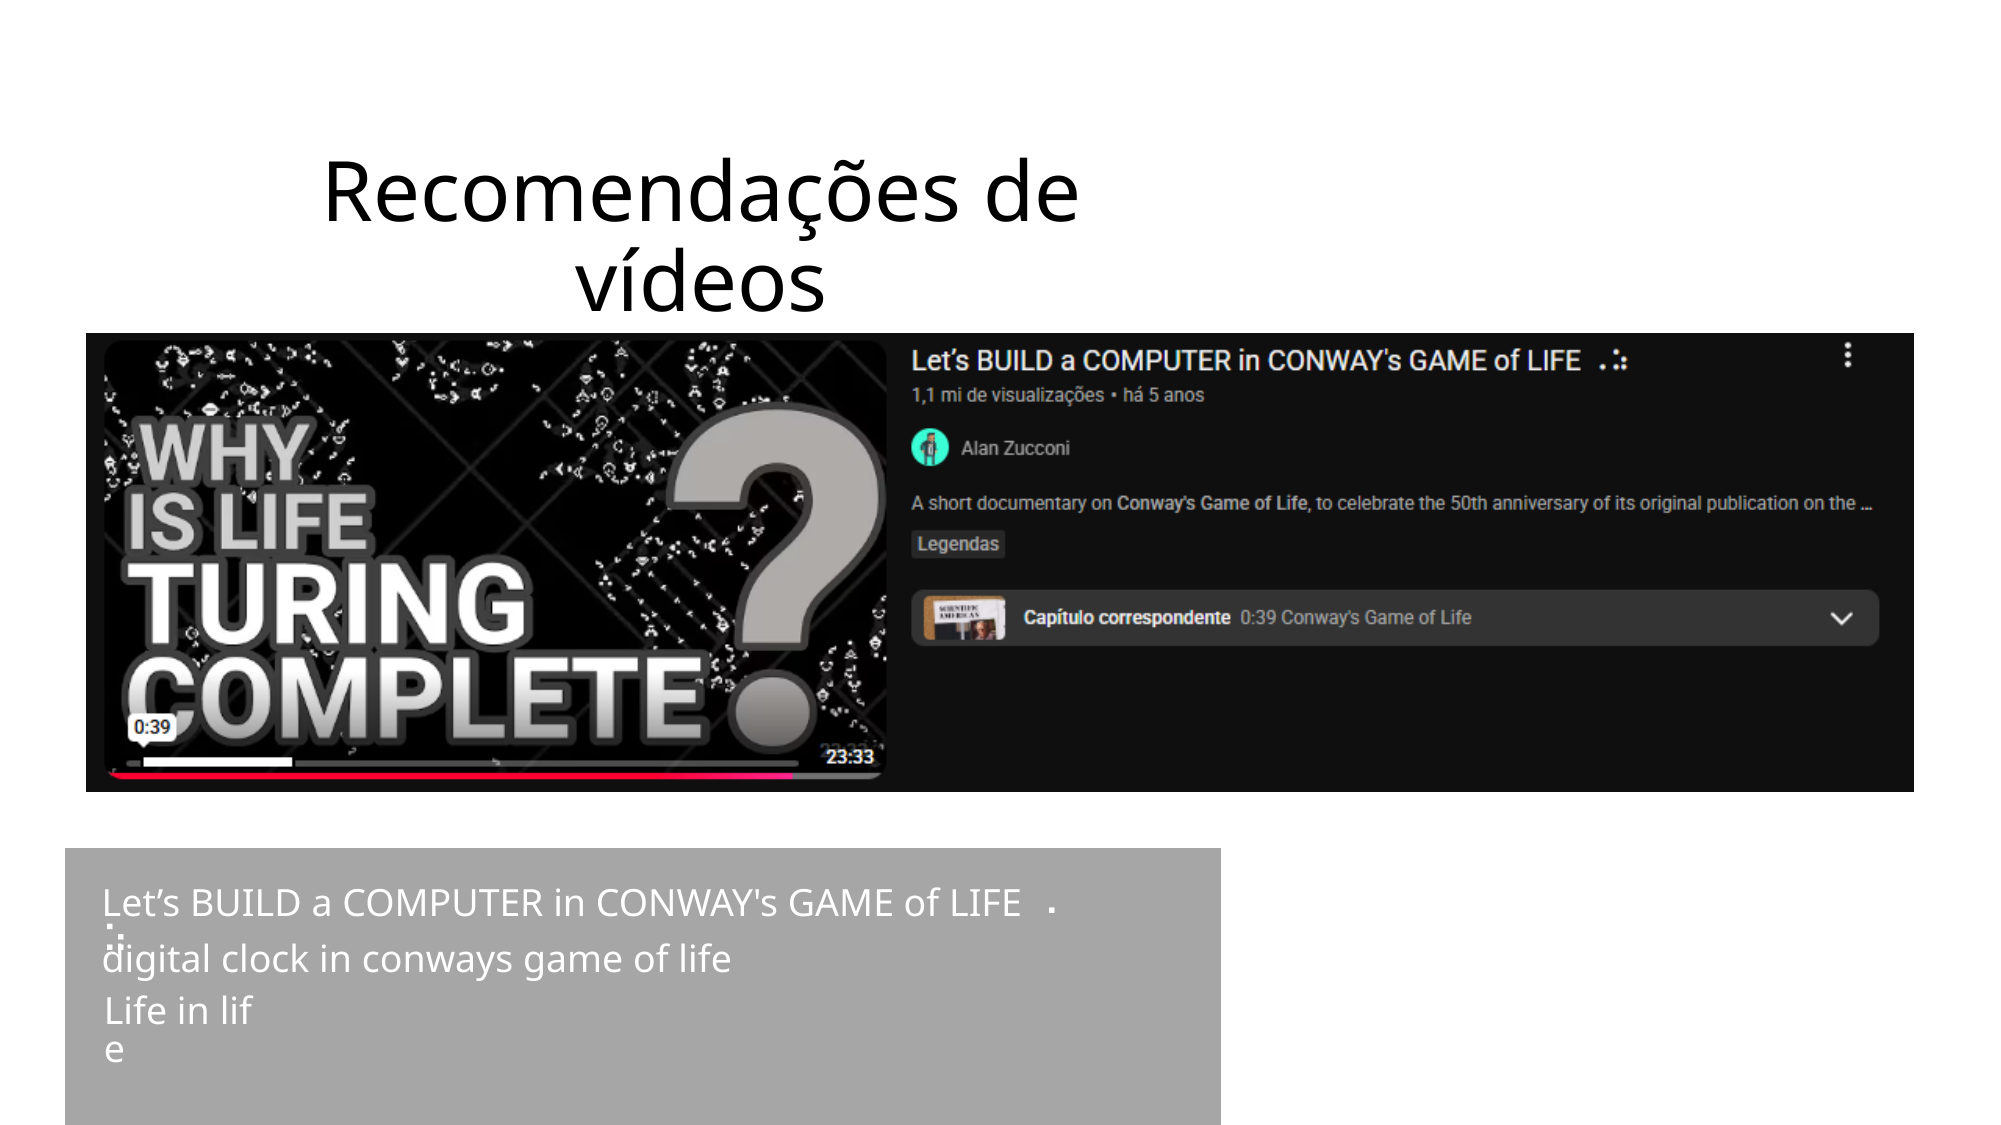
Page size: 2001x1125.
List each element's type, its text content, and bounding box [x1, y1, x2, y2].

text_box digital clock in conways game of life [86, 927, 1087, 1034]
picture [86, 333, 1914, 792]
text_box Life in life [88, 1034, 277, 1041]
text_box [65, 848, 1221, 1125]
text_box Recomendações de vídeos [183, 108, 1221, 370]
text_box Let’s BUILD a COMPUTER in CONWAY's GAME of LIFE ⠠⠵ [86, 870, 1087, 927]
